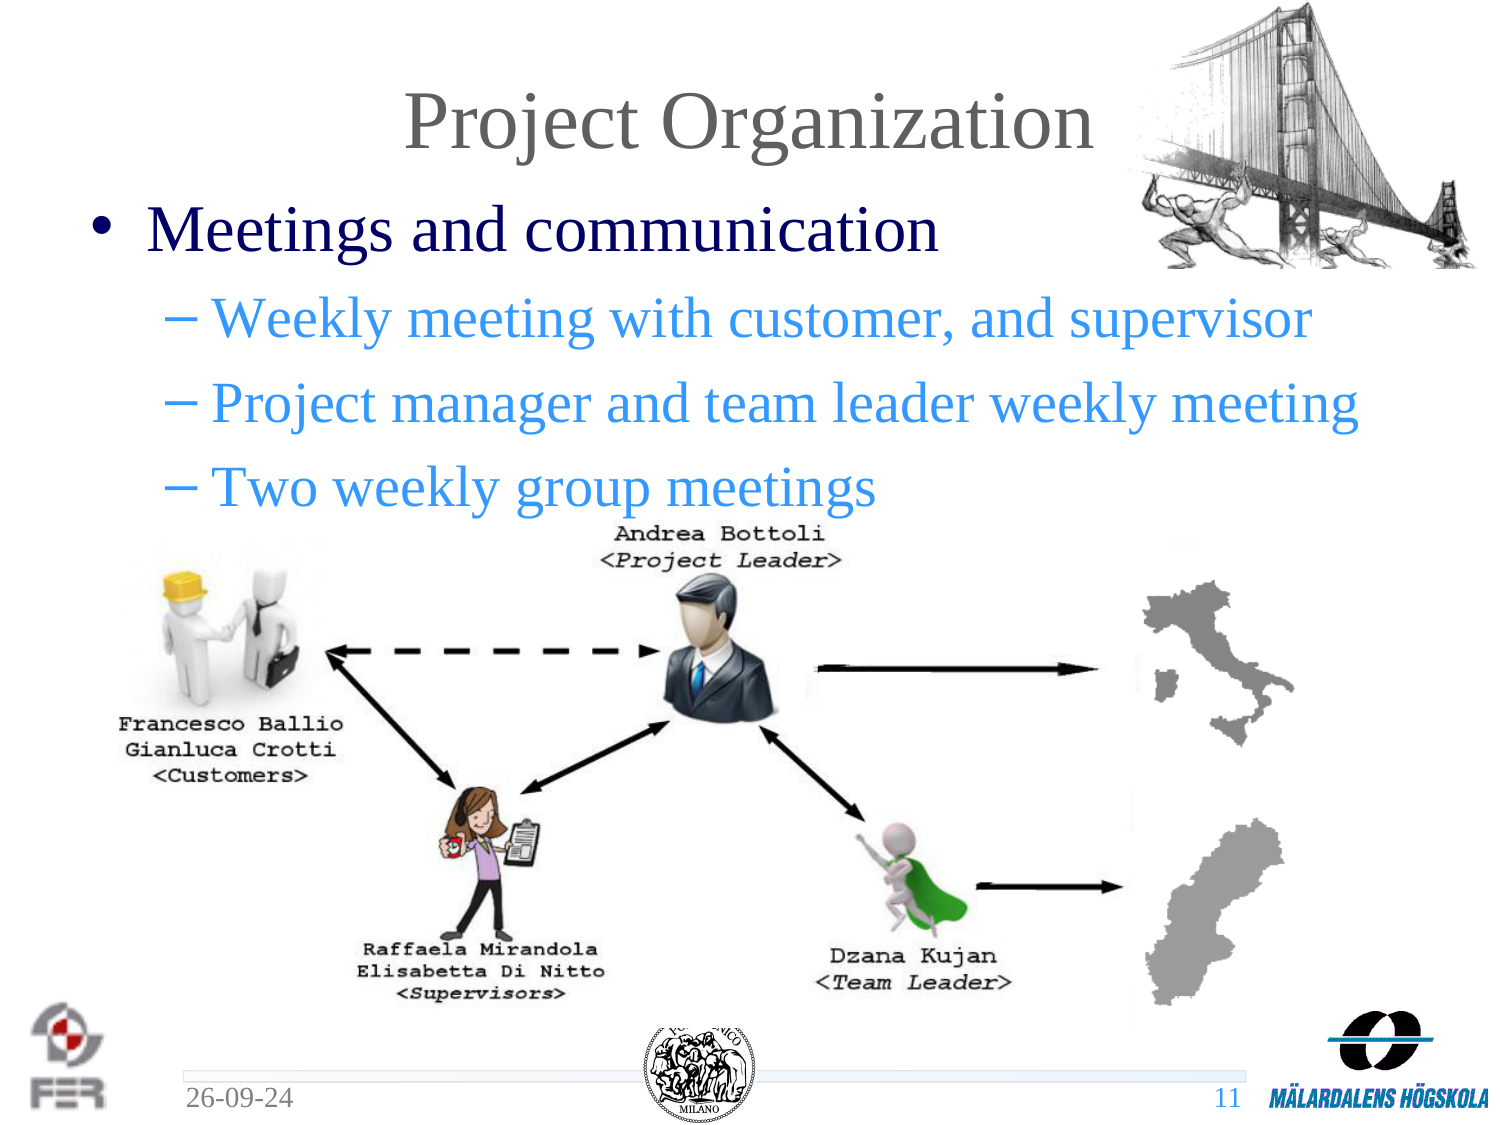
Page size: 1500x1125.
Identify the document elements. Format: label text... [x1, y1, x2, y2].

picture [1435, 1096, 1441, 1104]
title Project Organization [75, 21, 1122, 177]
picture [1122, 0, 1477, 269]
picture [29, 987, 107, 1125]
picture [1454, 1091, 1459, 1108]
text_box 13-11-28 [171, 1070, 396, 1114]
picture [118, 519, 1488, 1123]
text_box <numero> [1186, 1070, 1258, 1114]
picture [1368, 1093, 1374, 1104]
list Meetings and communication Weekly meeting with customer, and supervisor Project manager and team leader weekly meeting Two weekly group meetings [75, 177, 1426, 611]
